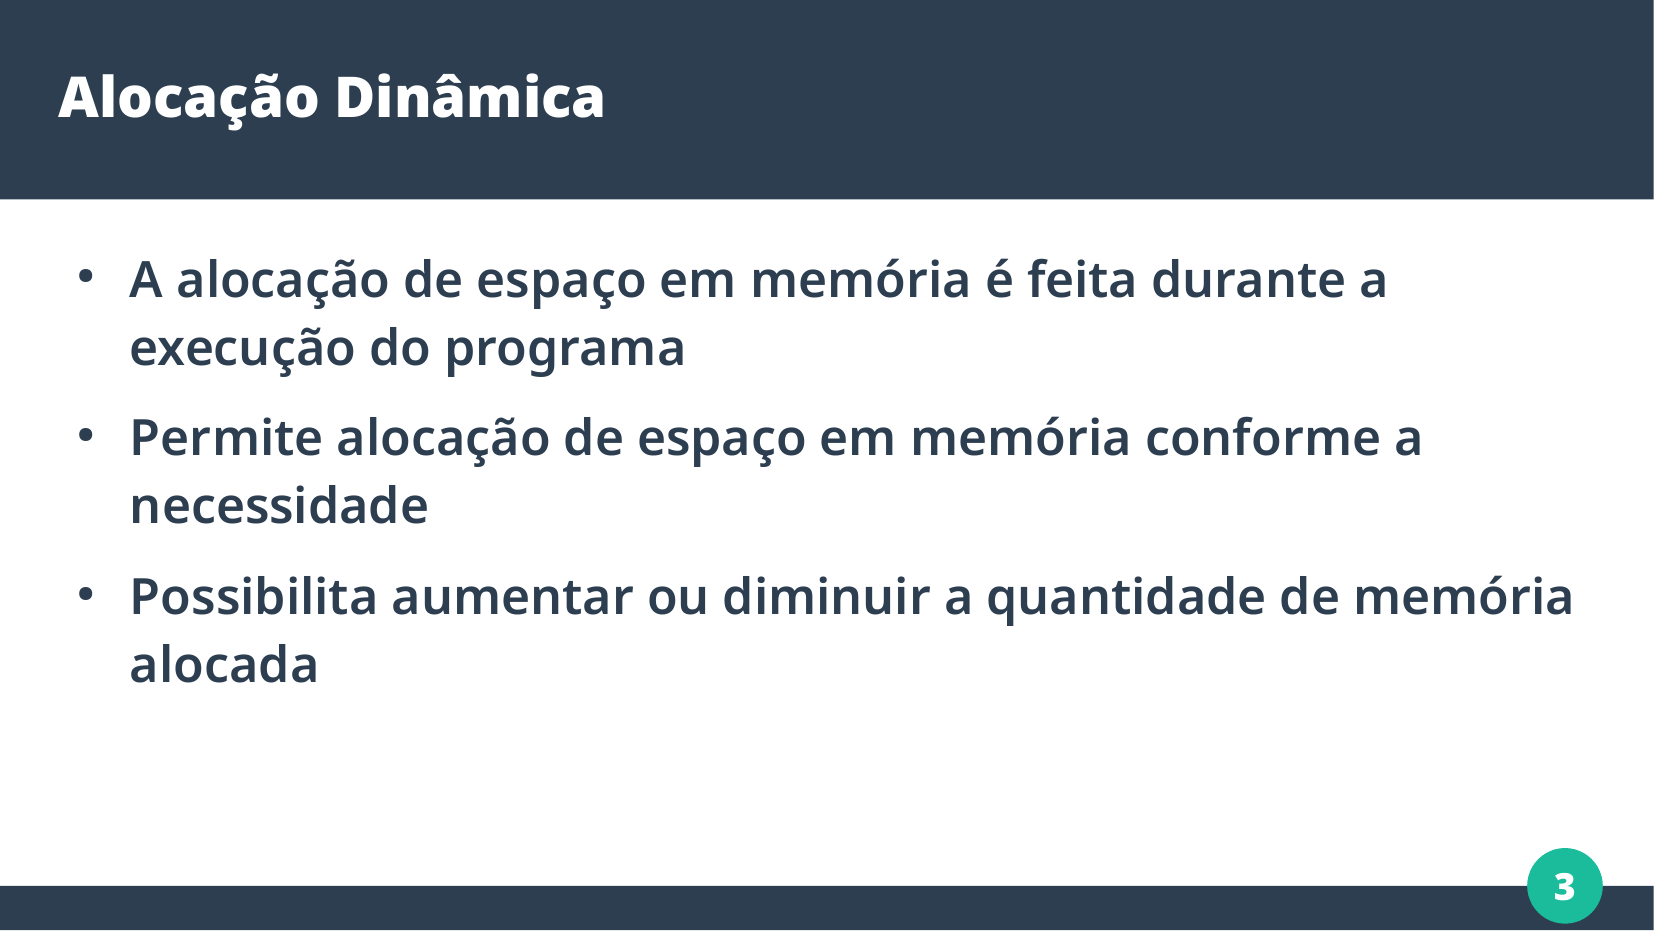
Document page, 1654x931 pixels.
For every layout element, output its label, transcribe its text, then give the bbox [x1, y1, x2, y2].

list A alocação de espaço em memória é feita durante a execução do programa Permite alocação de espaço em memória conforme a necessidade Possibilita aumentar ou diminuir a quantidade de memória alocada [59, 243, 1595, 864]
title Alocação Dinâmica [59, 37, 1595, 156]
